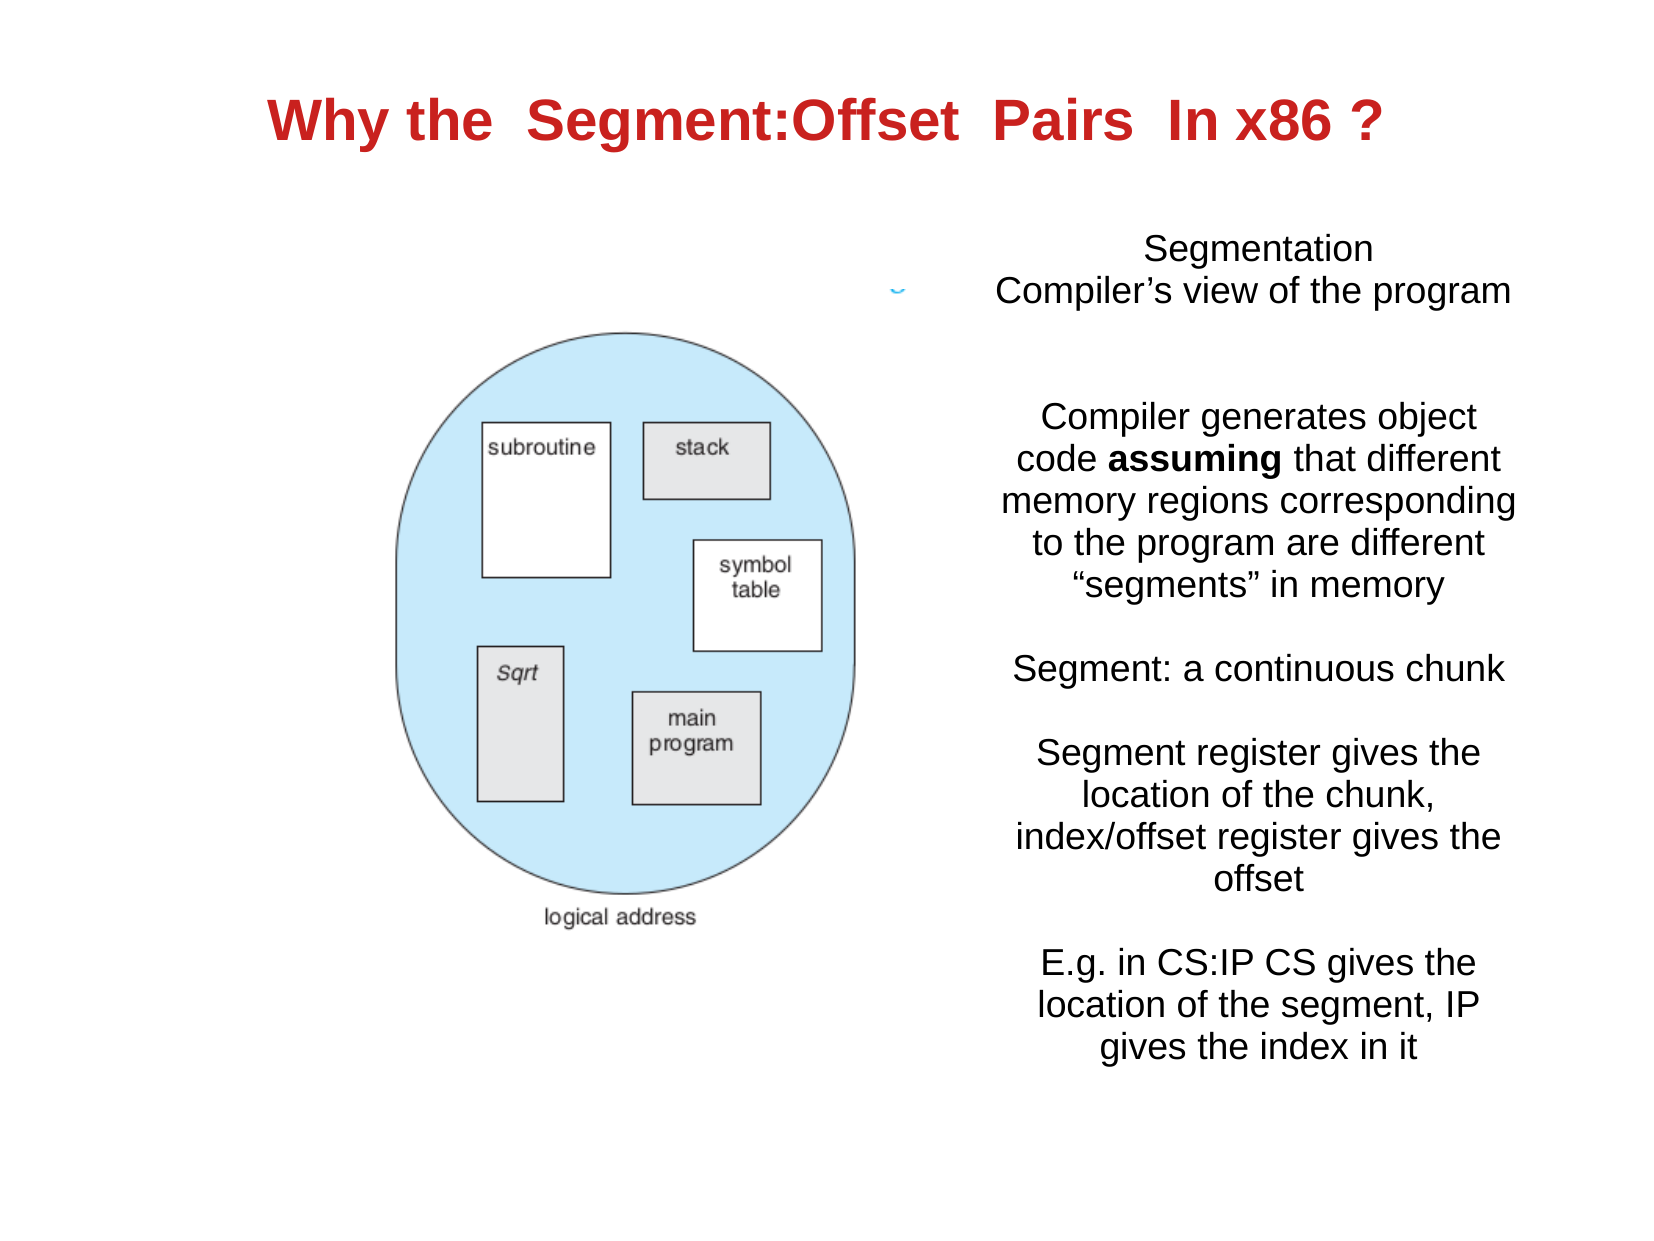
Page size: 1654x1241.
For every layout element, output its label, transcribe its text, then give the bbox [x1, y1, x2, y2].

picture [283, 289, 945, 956]
title Why the Segment:Offset Pairs In x86 ? [82, 49, 1571, 257]
text_box Segmentation Compiler’s view of the program Compiler generates object code assuming that different memory regions corresponding to the program are different “segments” in memory Segment: a continuous chunk Segment register gives the location of the chunk, index/offset register gives the offset E.g. in CS:IP CS gives the location of the segment, IP gives the index in it [980, 220, 1538, 1075]
